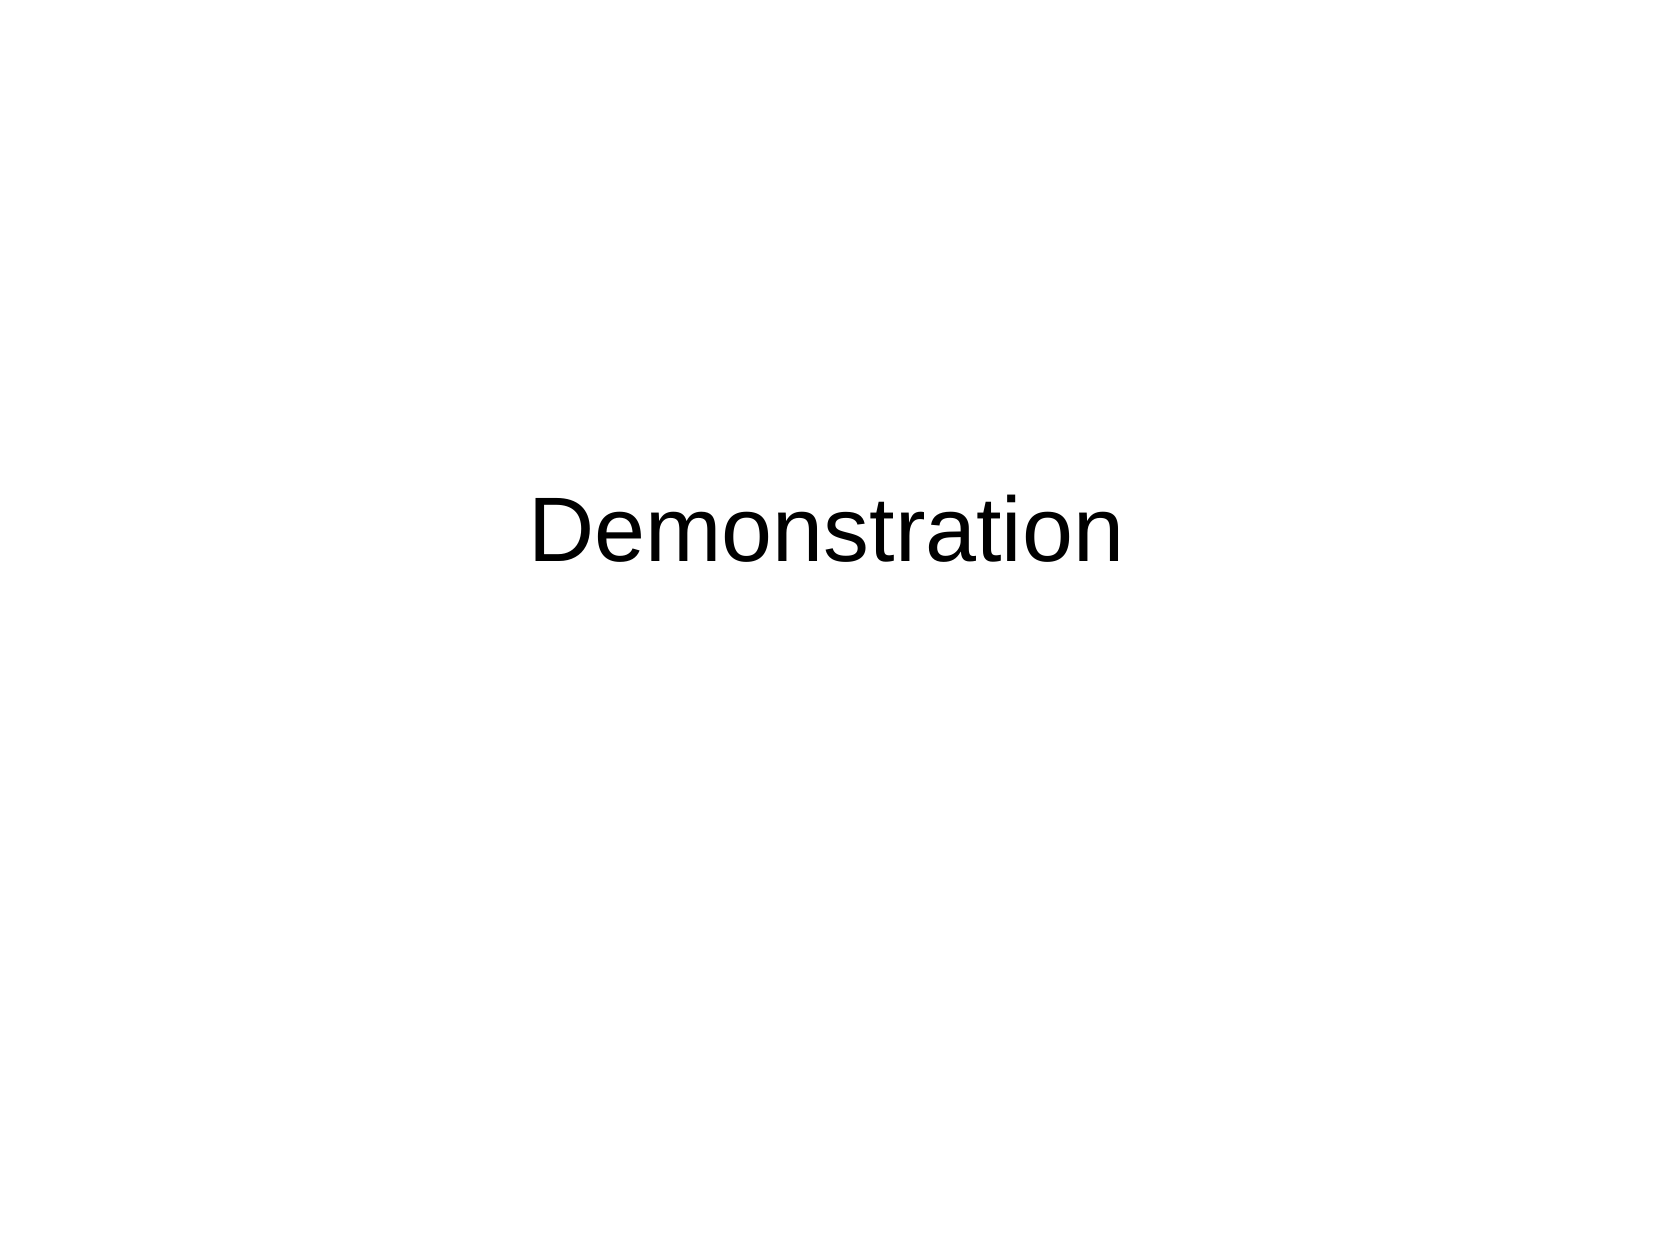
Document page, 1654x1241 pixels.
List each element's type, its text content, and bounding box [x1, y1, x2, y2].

subtitle Demonstration [82, 49, 1571, 1010]
